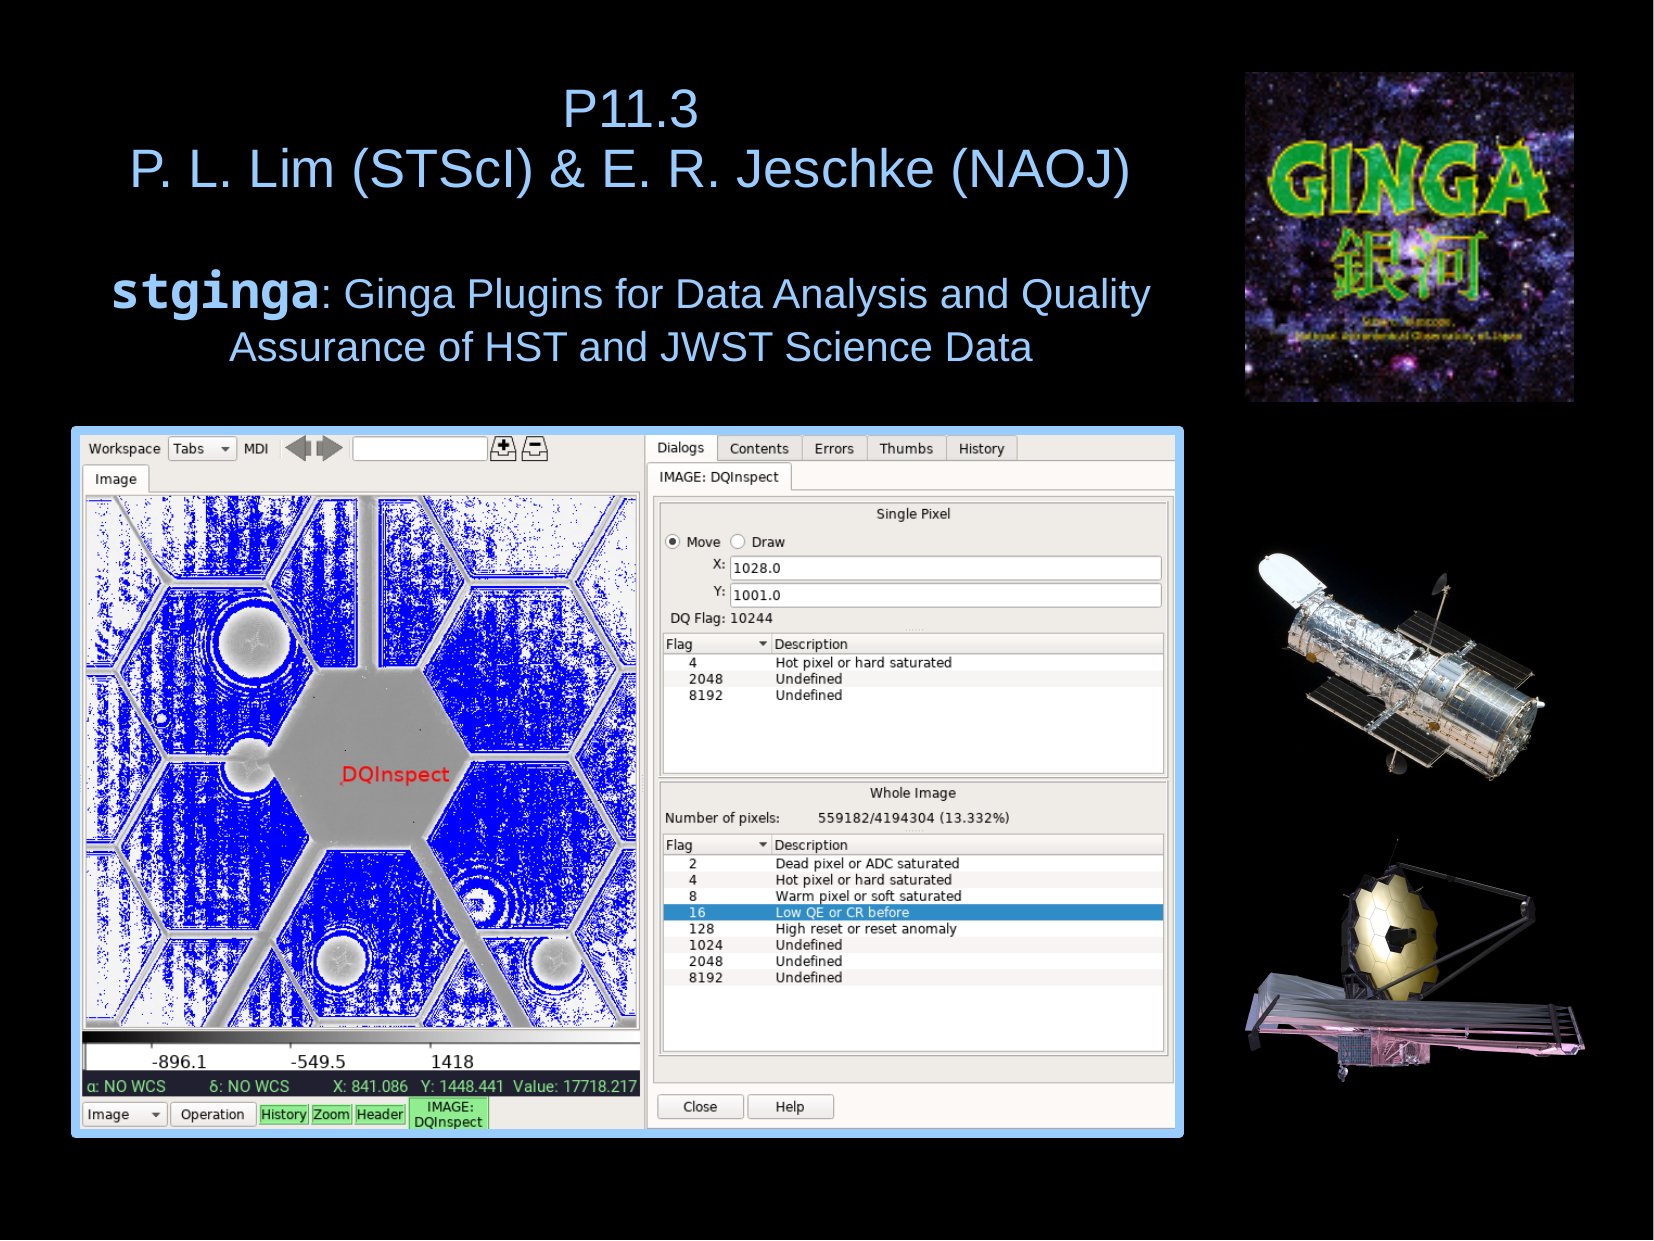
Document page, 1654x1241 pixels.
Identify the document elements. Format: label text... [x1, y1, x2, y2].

picture [1184, 521, 1600, 1133]
picture [79, 435, 1175, 1129]
text_box P11.3 P. L. Lim (STScI) & E. R. Jeschke (NAOJ) stginga: Ginga Plugins for Data Analysis and Quality Assurance of HST and JWST Science Data [60, 70, 1203, 376]
picture [1245, 72, 1574, 402]
